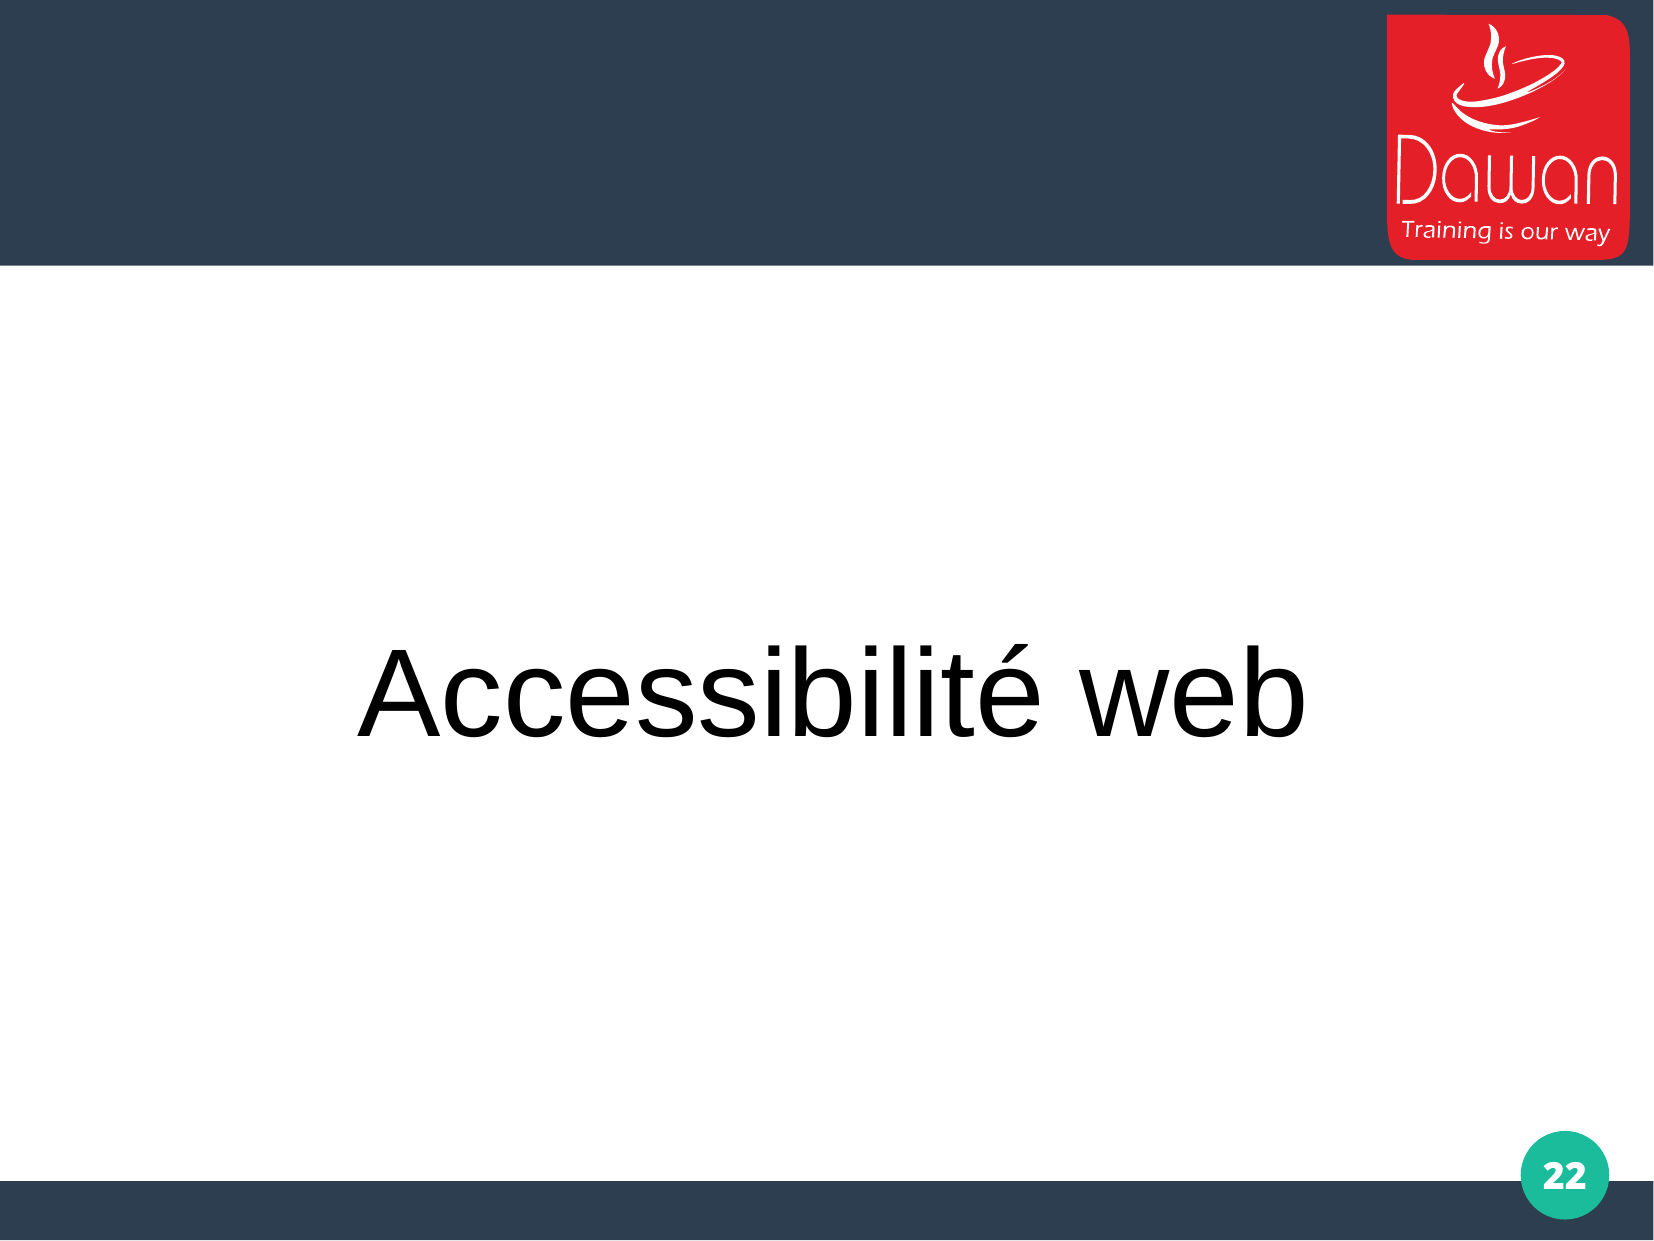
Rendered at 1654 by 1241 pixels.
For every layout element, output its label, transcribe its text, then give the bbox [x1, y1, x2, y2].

picture [1387, 14, 1630, 260]
text_box Accessibilité web [342, 476, 1324, 771]
